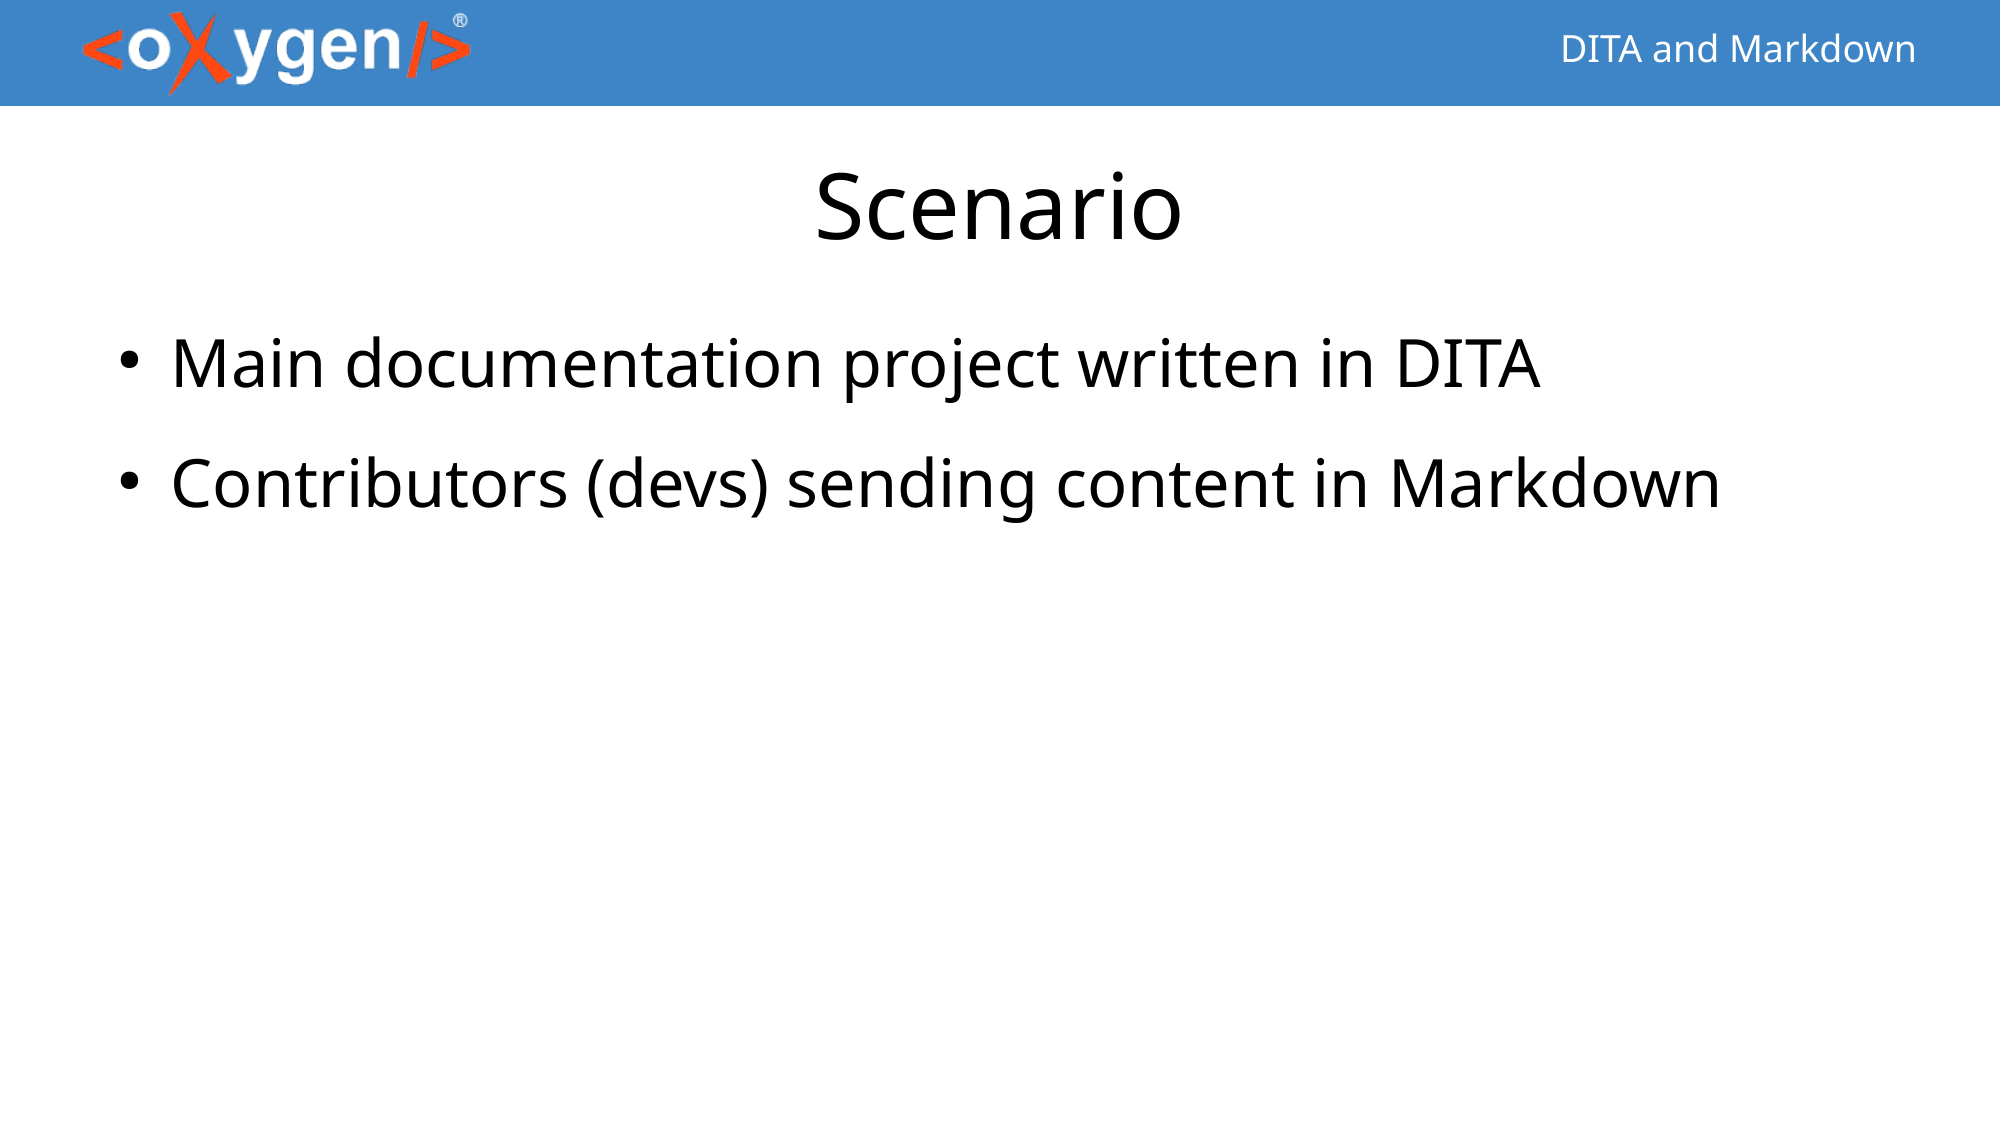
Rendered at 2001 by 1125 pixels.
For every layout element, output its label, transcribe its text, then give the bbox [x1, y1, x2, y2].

list Main documentation project written in DITA Contributors (devs) sending content in Markdown [99, 316, 1900, 1083]
title Scenario [99, 109, 1900, 298]
picture [75, 0, 488, 106]
